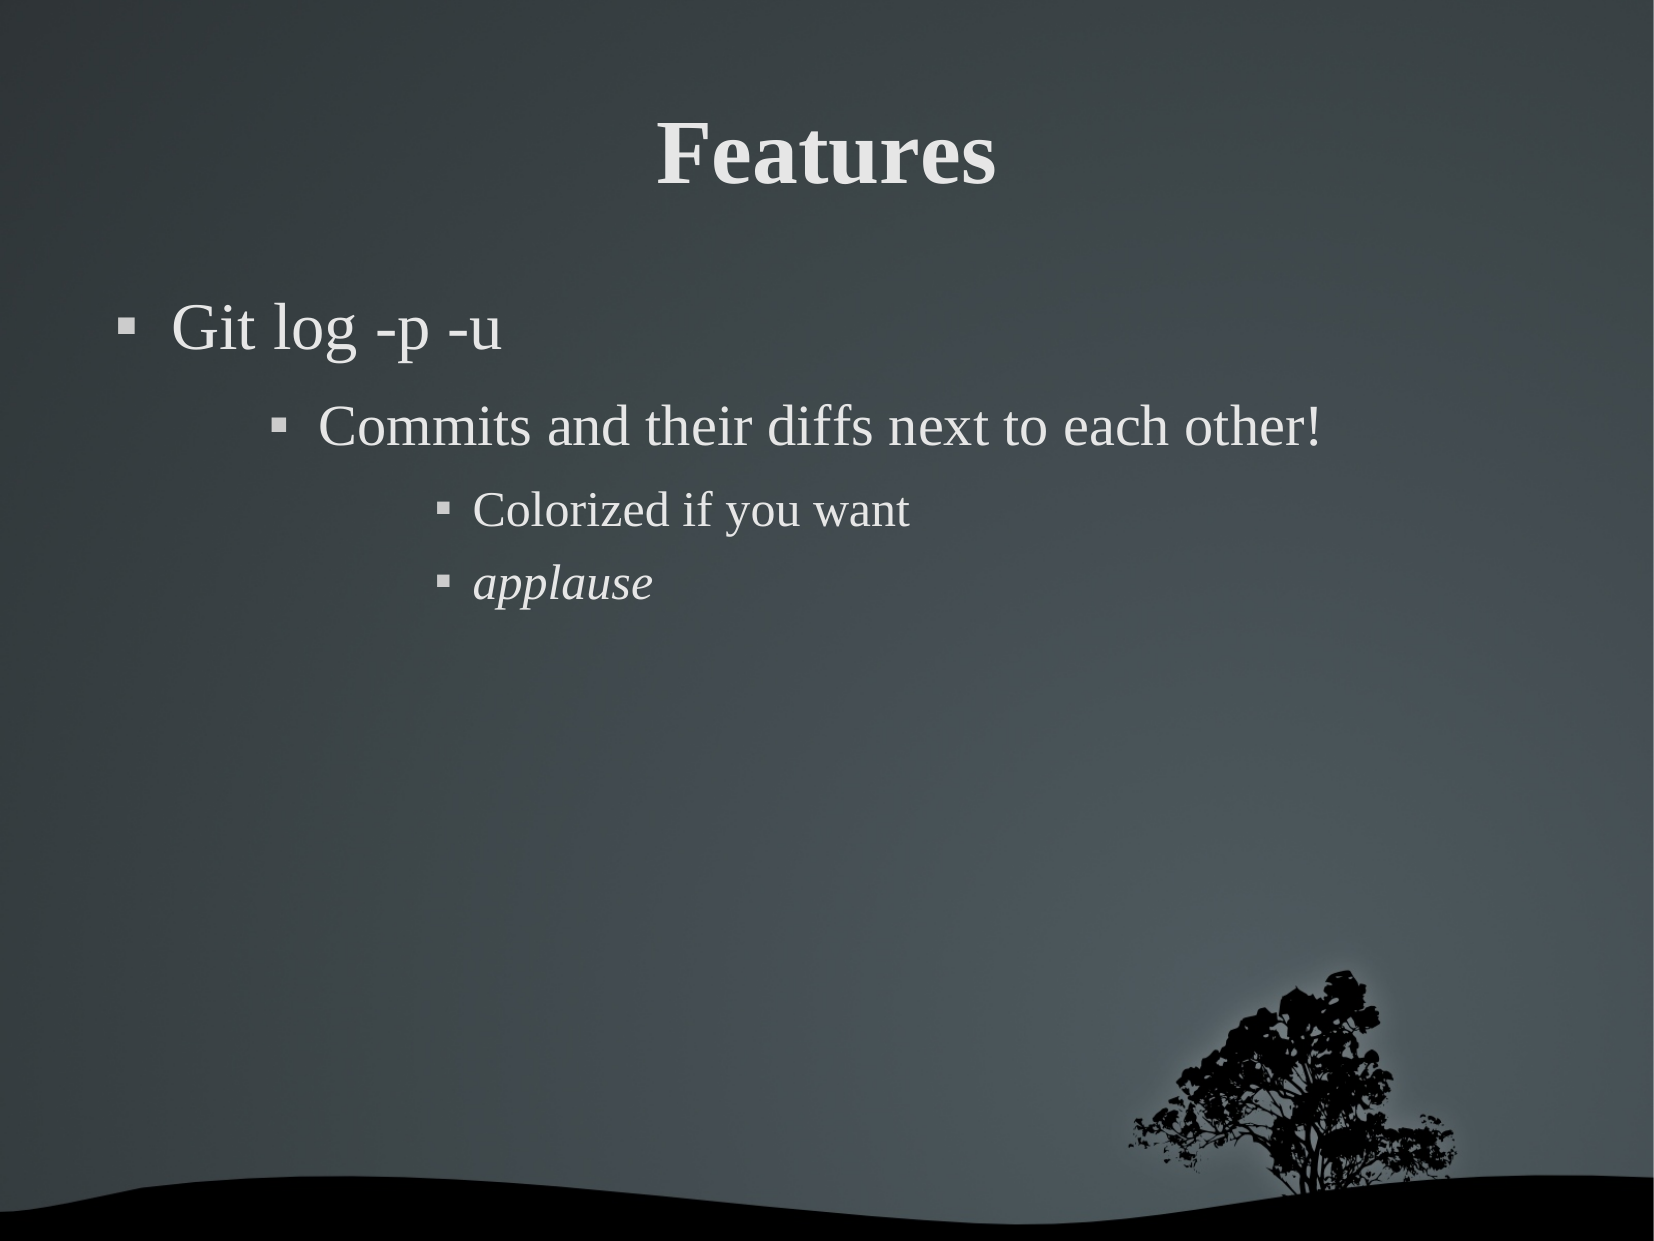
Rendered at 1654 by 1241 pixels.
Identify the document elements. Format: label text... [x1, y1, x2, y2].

list Git log -p -u Commits and their diffs next to each other! Colorized if you want applause [82, 290, 1571, 1094]
picture [0, 0, 1654, 1241]
title Features [82, 56, 1571, 250]
